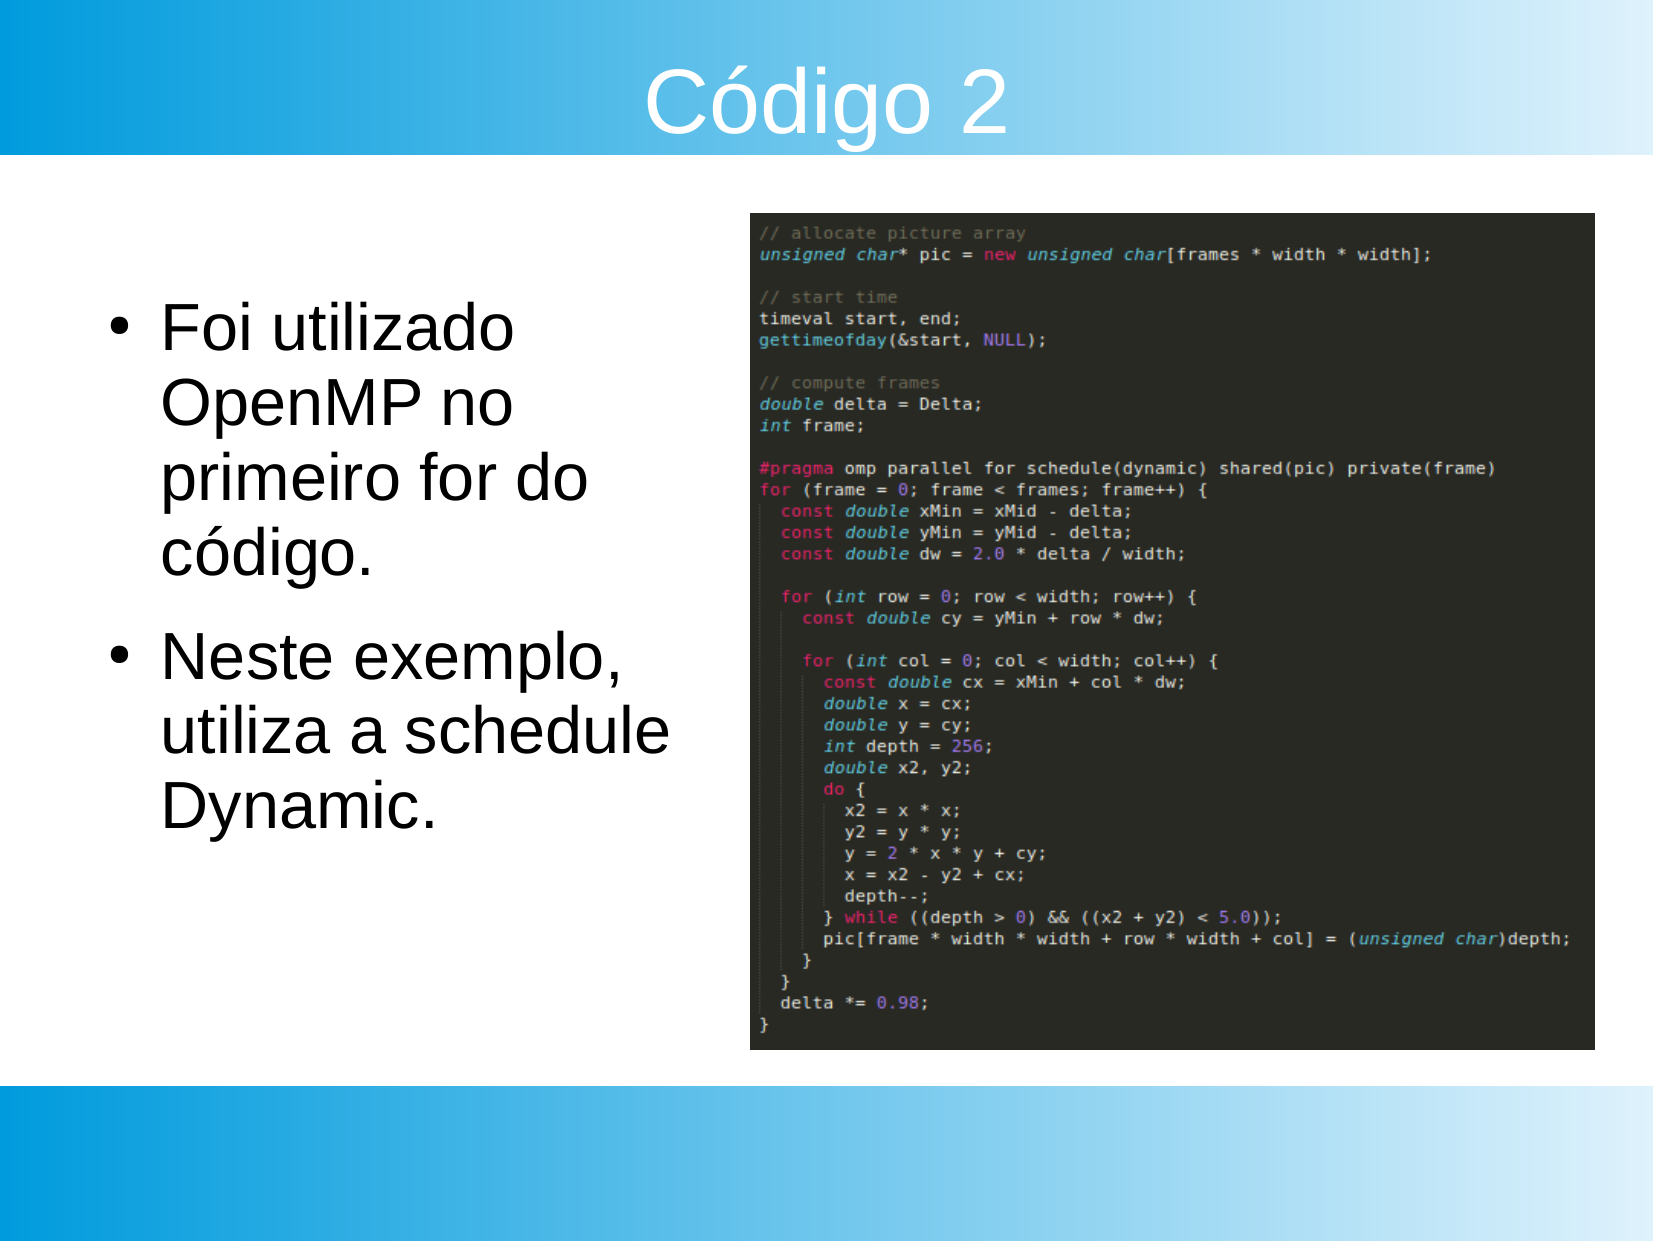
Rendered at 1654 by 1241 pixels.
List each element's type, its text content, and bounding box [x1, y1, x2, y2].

list Foi utilizado OpenMP no primeiro for do código. Neste exemplo, utiliza a schedule Dynamic. [90, 290, 728, 1010]
picture [750, 213, 1595, 1051]
title Código 2 [82, 49, 1571, 155]
